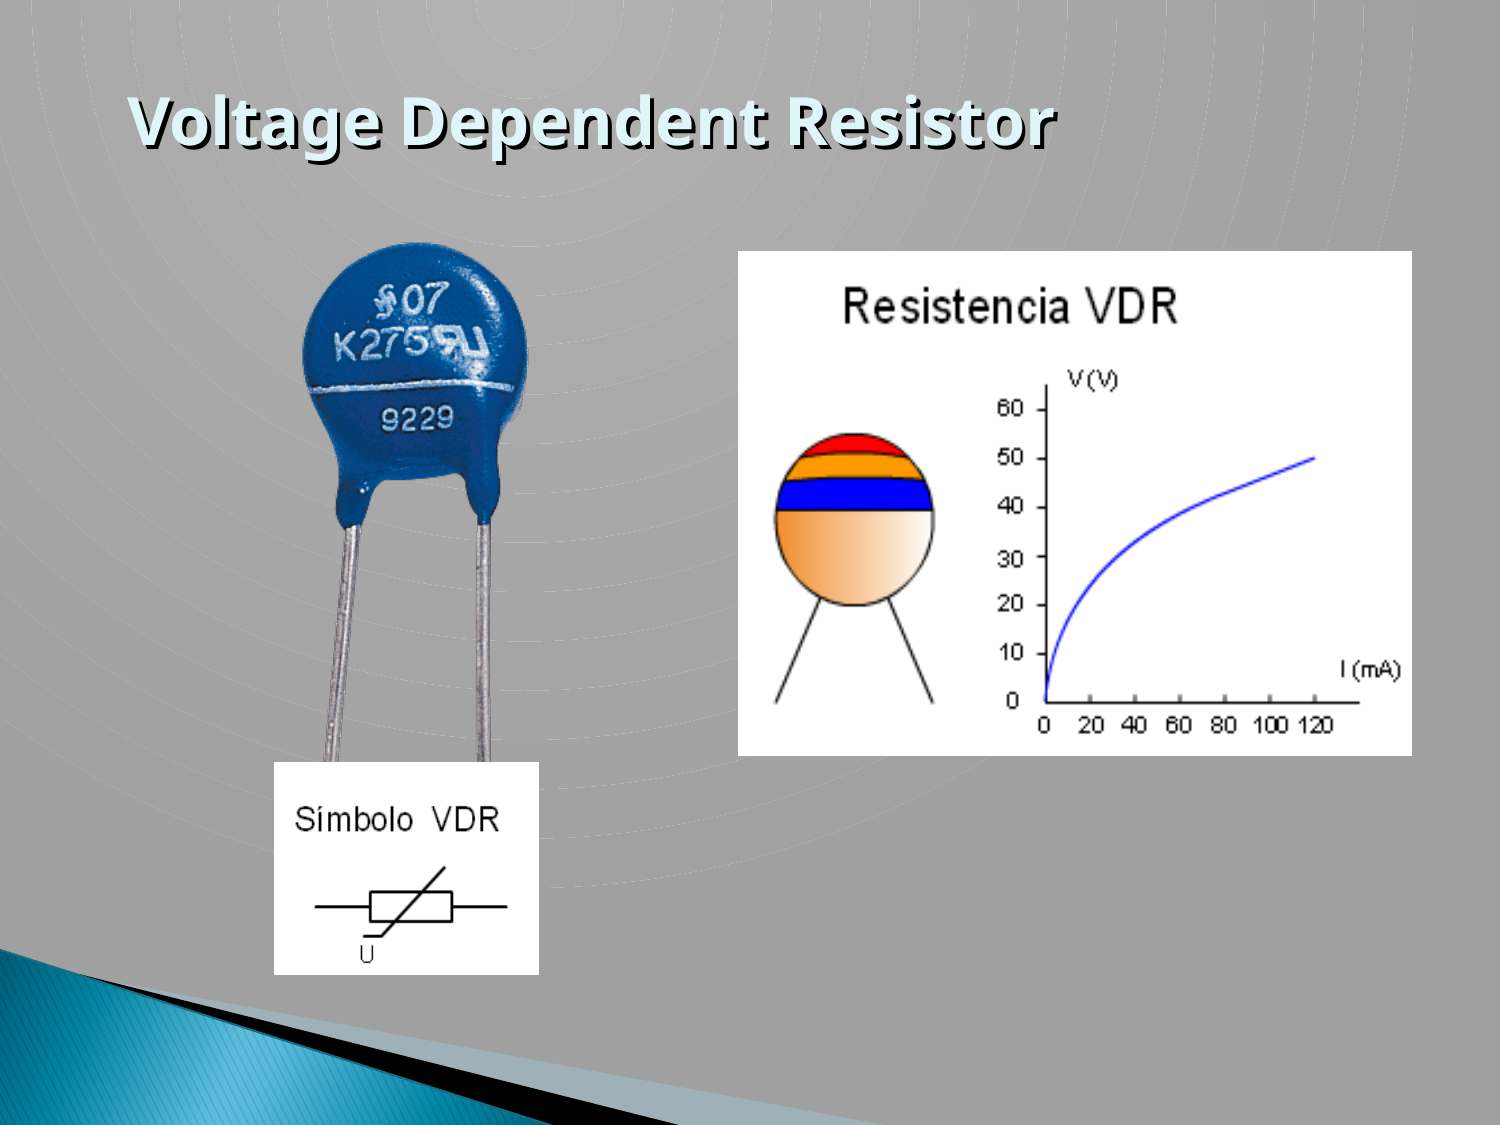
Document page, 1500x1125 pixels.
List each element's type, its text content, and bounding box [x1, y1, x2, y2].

picture [274, 231, 539, 975]
picture [738, 251, 1412, 756]
title Voltage Dependent Resistor [112, 24, 1431, 213]
